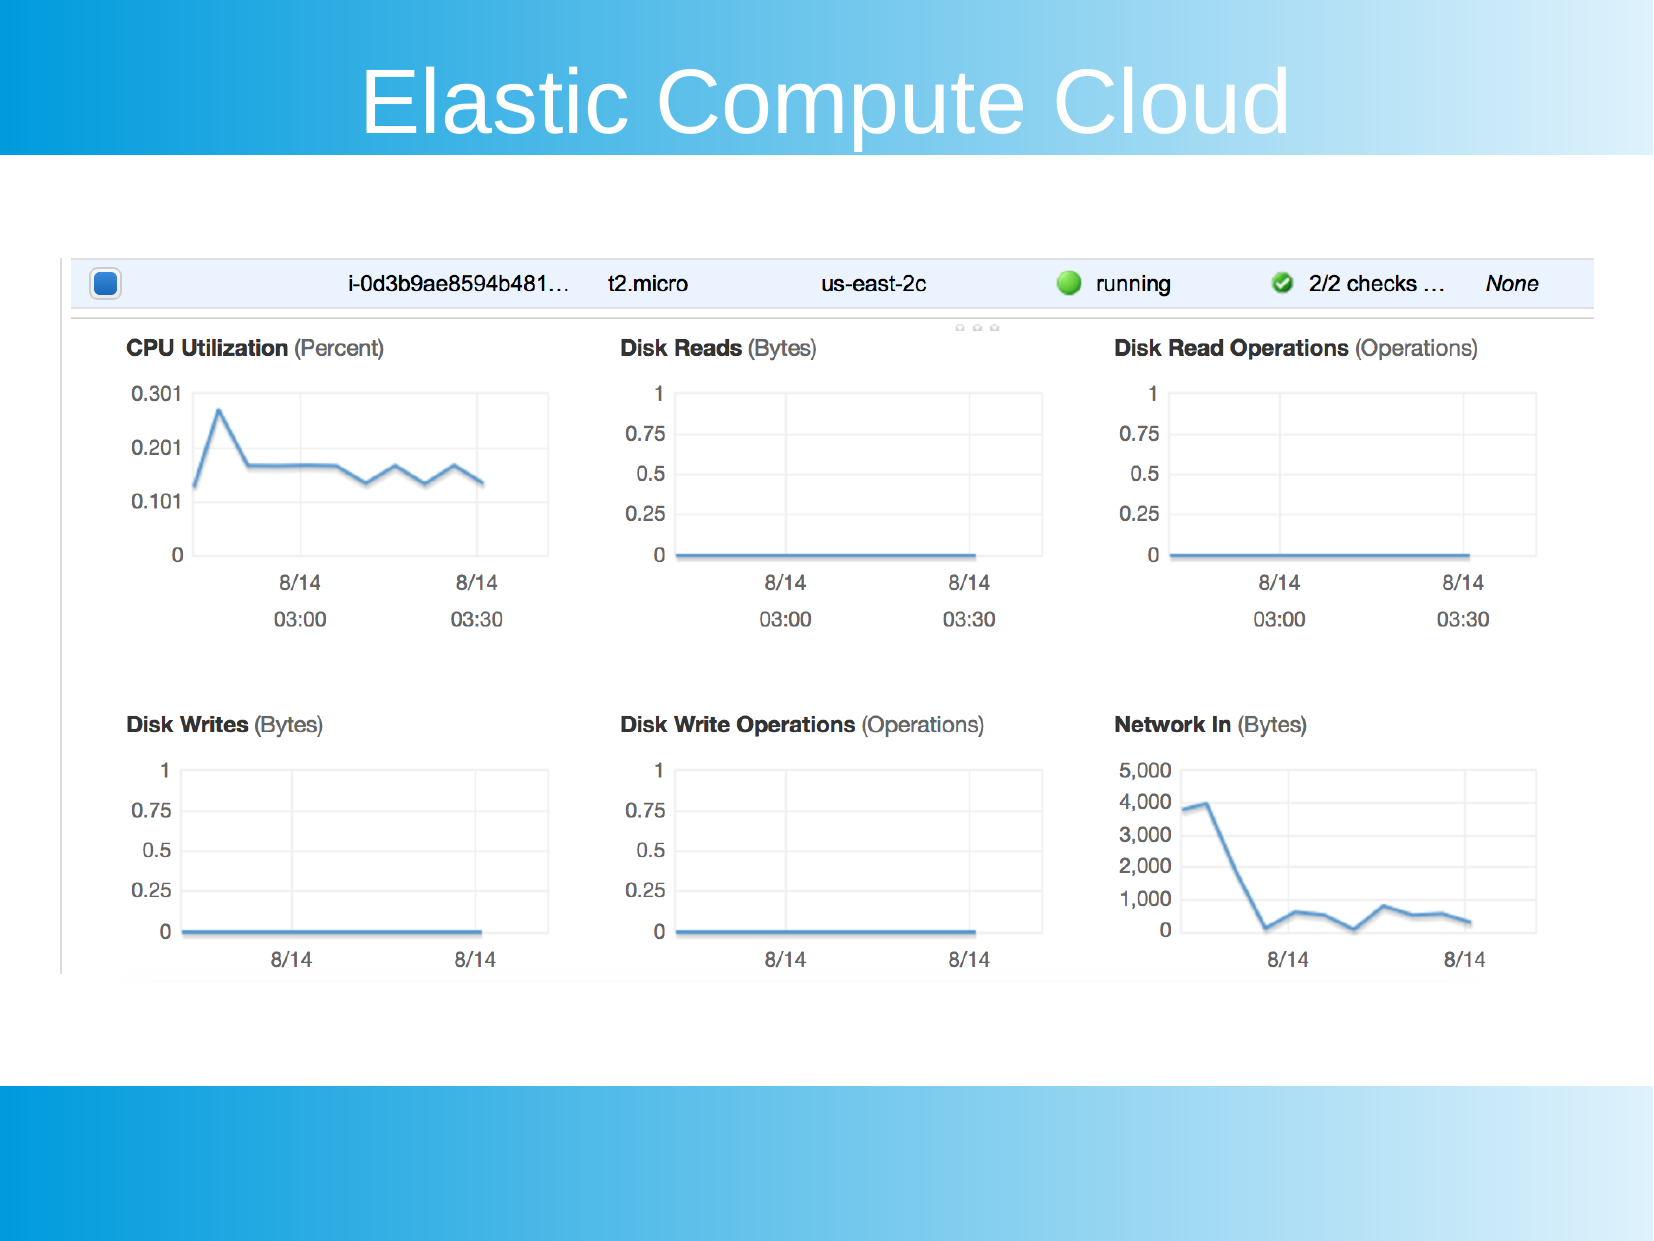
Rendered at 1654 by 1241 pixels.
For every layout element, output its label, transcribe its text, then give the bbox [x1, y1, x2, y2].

title Elastic Compute Cloud [82, 49, 1571, 155]
picture [60, 258, 1594, 982]
